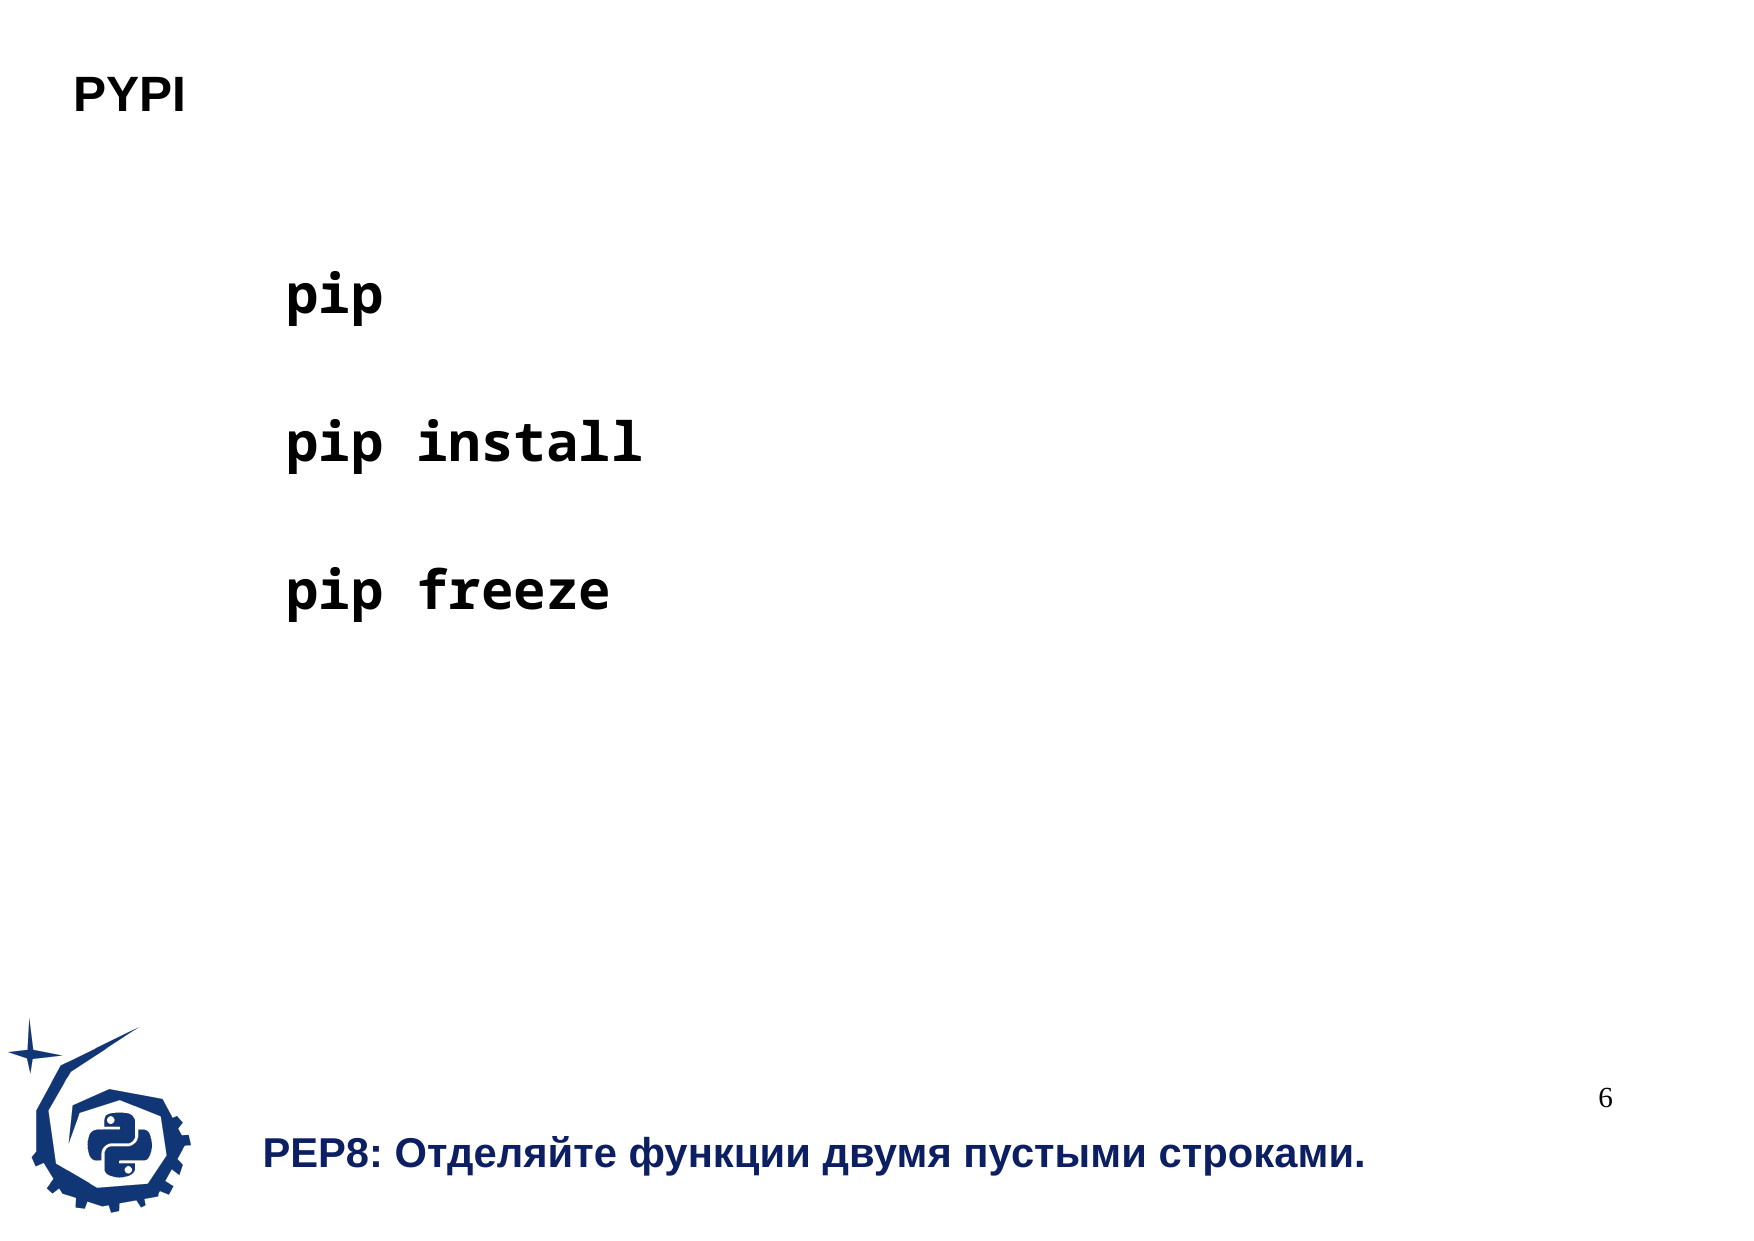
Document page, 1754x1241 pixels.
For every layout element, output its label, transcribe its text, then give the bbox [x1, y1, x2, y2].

text_box pip pip install pip freeze [271, 248, 1501, 1023]
picture [0, 1015, 201, 1217]
text_box PYPI [59, 59, 1595, 130]
text_box PEP8: Отделяйте функции двумя пустыми строками. [248, 1122, 1695, 1230]
